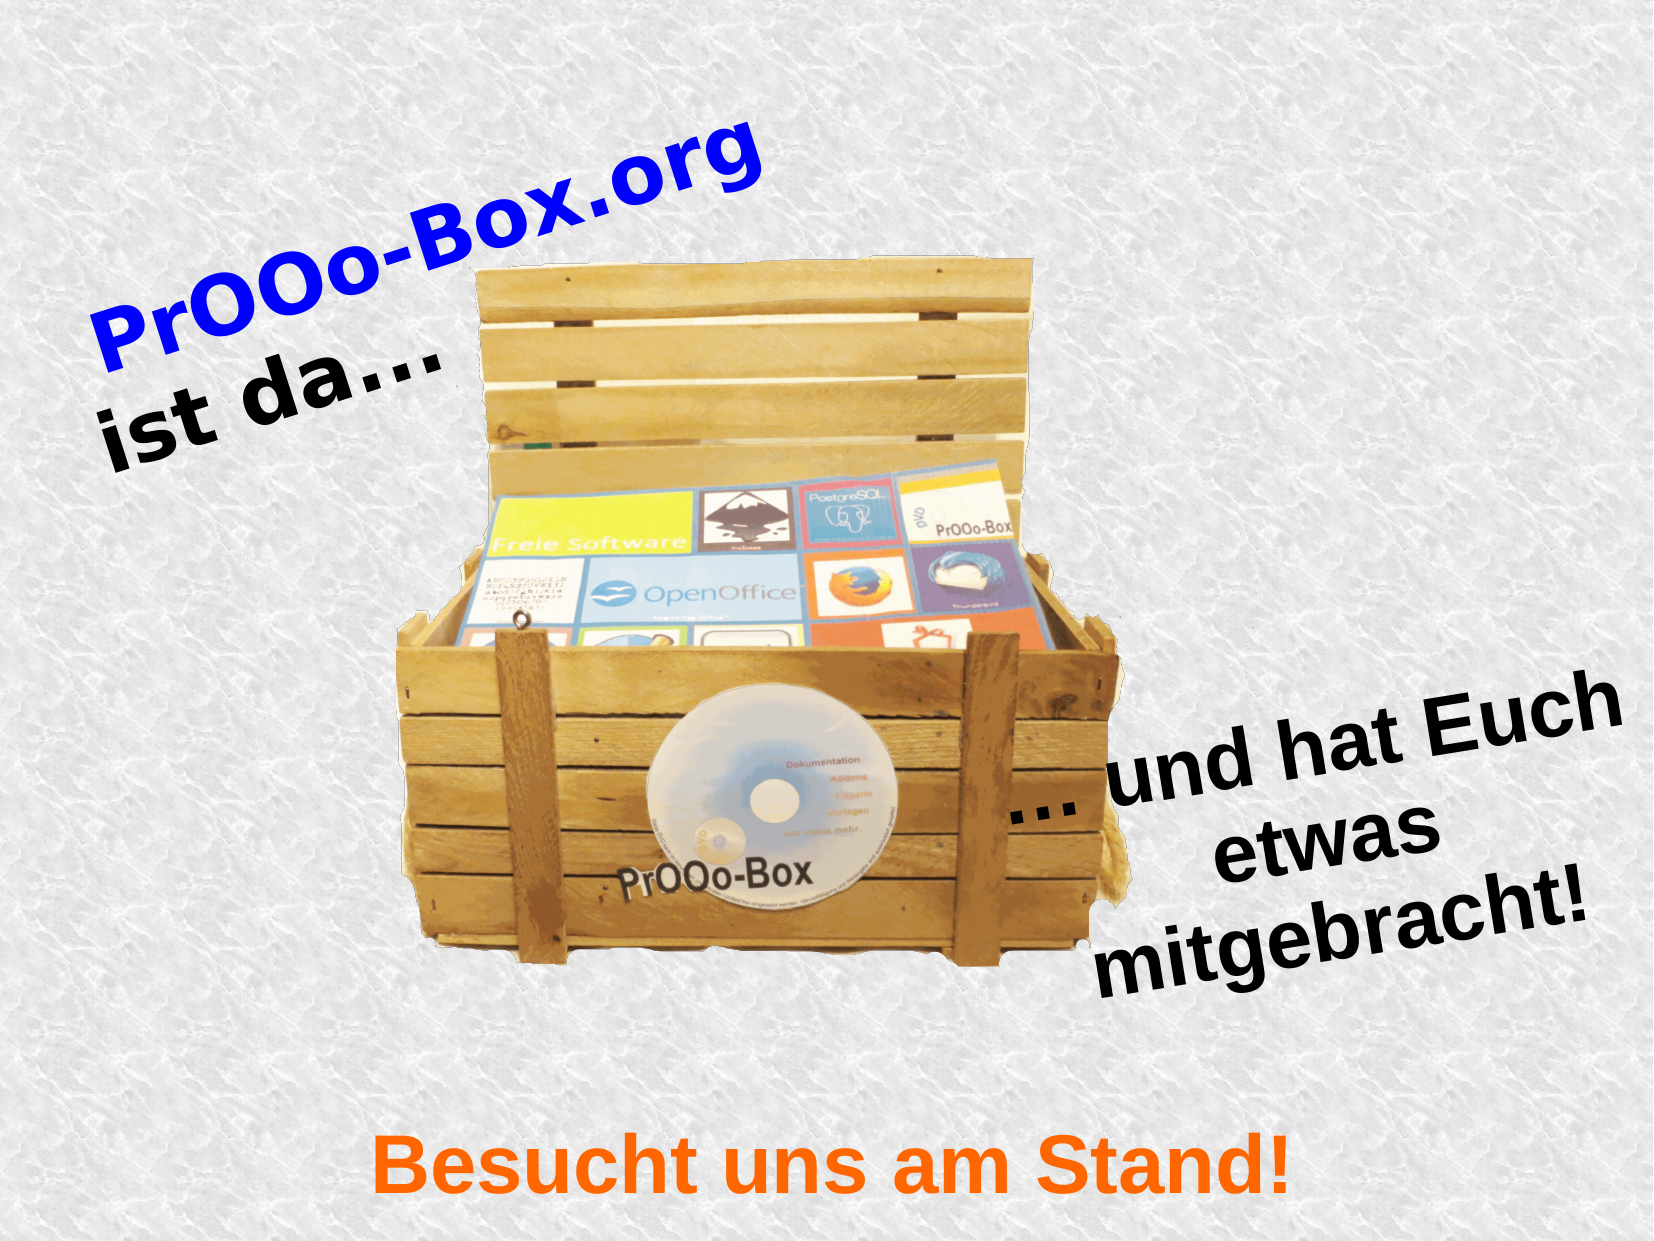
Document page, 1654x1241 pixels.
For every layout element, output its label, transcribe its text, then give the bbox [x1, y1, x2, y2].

text_box PrOOo-Box.org ist da... [39, 70, 842, 506]
picture [0, 0, 1654, 1241]
text_box Besucht uns am Stand! [259, 1110, 1406, 1219]
text_box … und hat Euch etwas mitgebracht! [975, 638, 1653, 1110]
